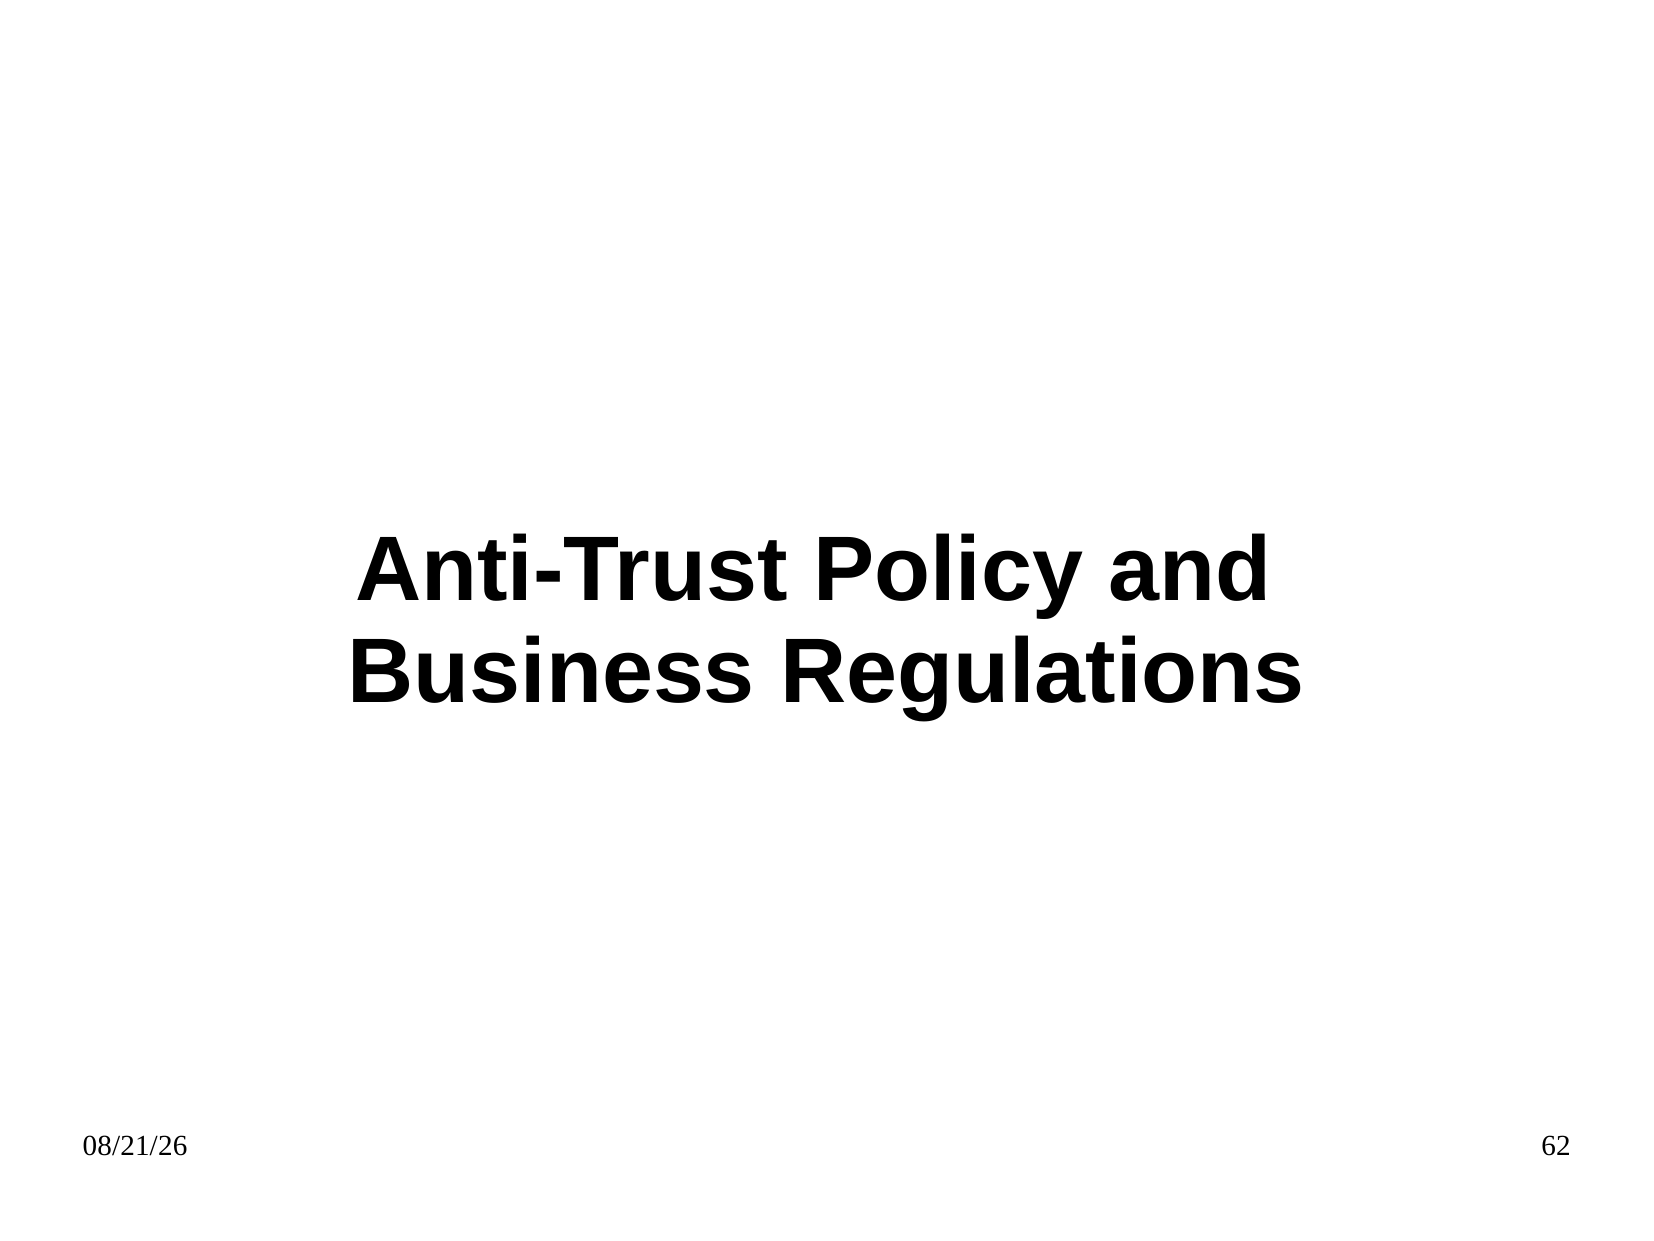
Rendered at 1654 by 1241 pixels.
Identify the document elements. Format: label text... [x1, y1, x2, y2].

title Anti-Trust Policy and Business Regulations [82, 515, 1571, 724]
